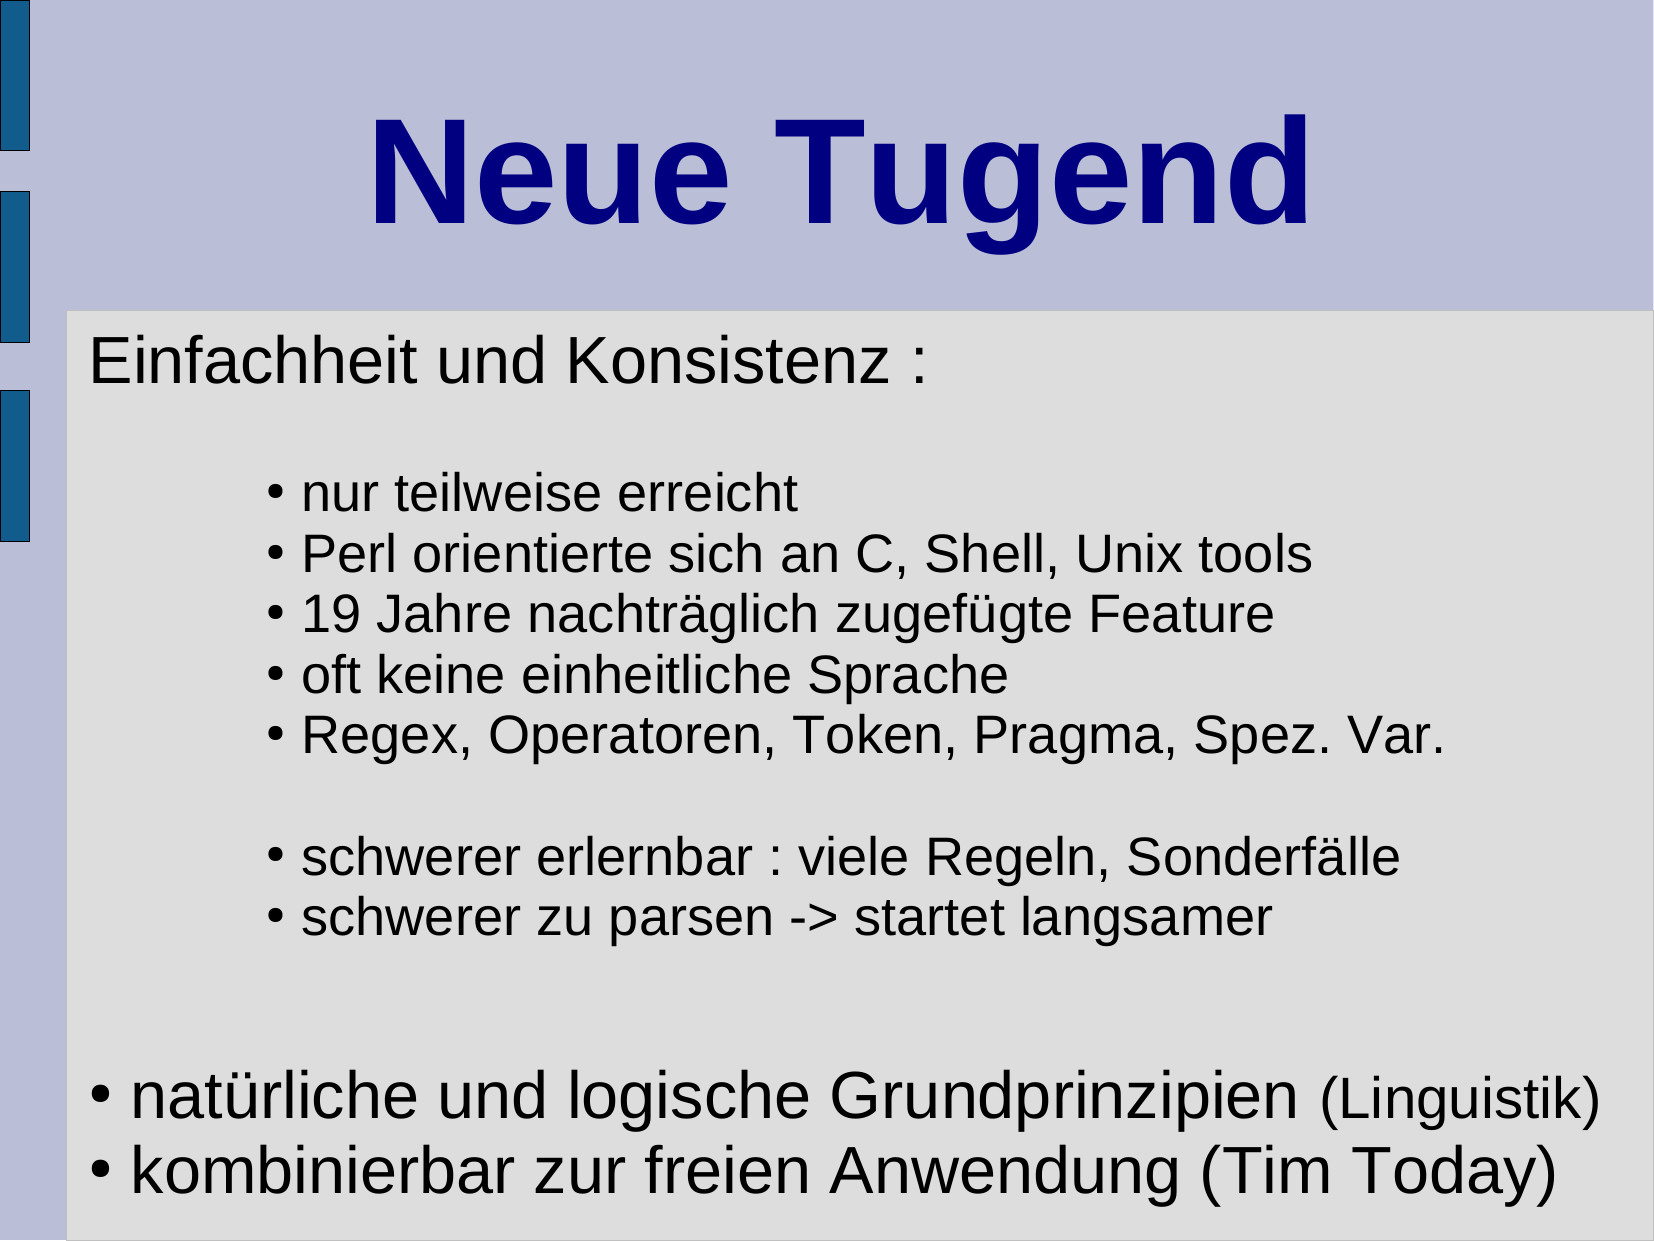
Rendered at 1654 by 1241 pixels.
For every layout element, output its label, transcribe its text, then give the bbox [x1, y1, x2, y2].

list Einfachheit und Konsistenz : nur teilweise erreicht Perl orientierte sich an C, Shell, Unix tools 19 Jahre nachträglich zugefügte Feature oft keine einheitliche Sprache Regex, Operatoren, Token, Pragma, Spez. Var. schwerer erlernbar : viele Regeln, Sonderfälle schwerer zu parsen -> startet langsamer natürliche und logische Grundprinzipien (Linguistik) kombinierbar zur freien Anwendung (Tim Today) [88, 322, 1625, 1208]
title Neue Tugend [88, 68, 1595, 276]
